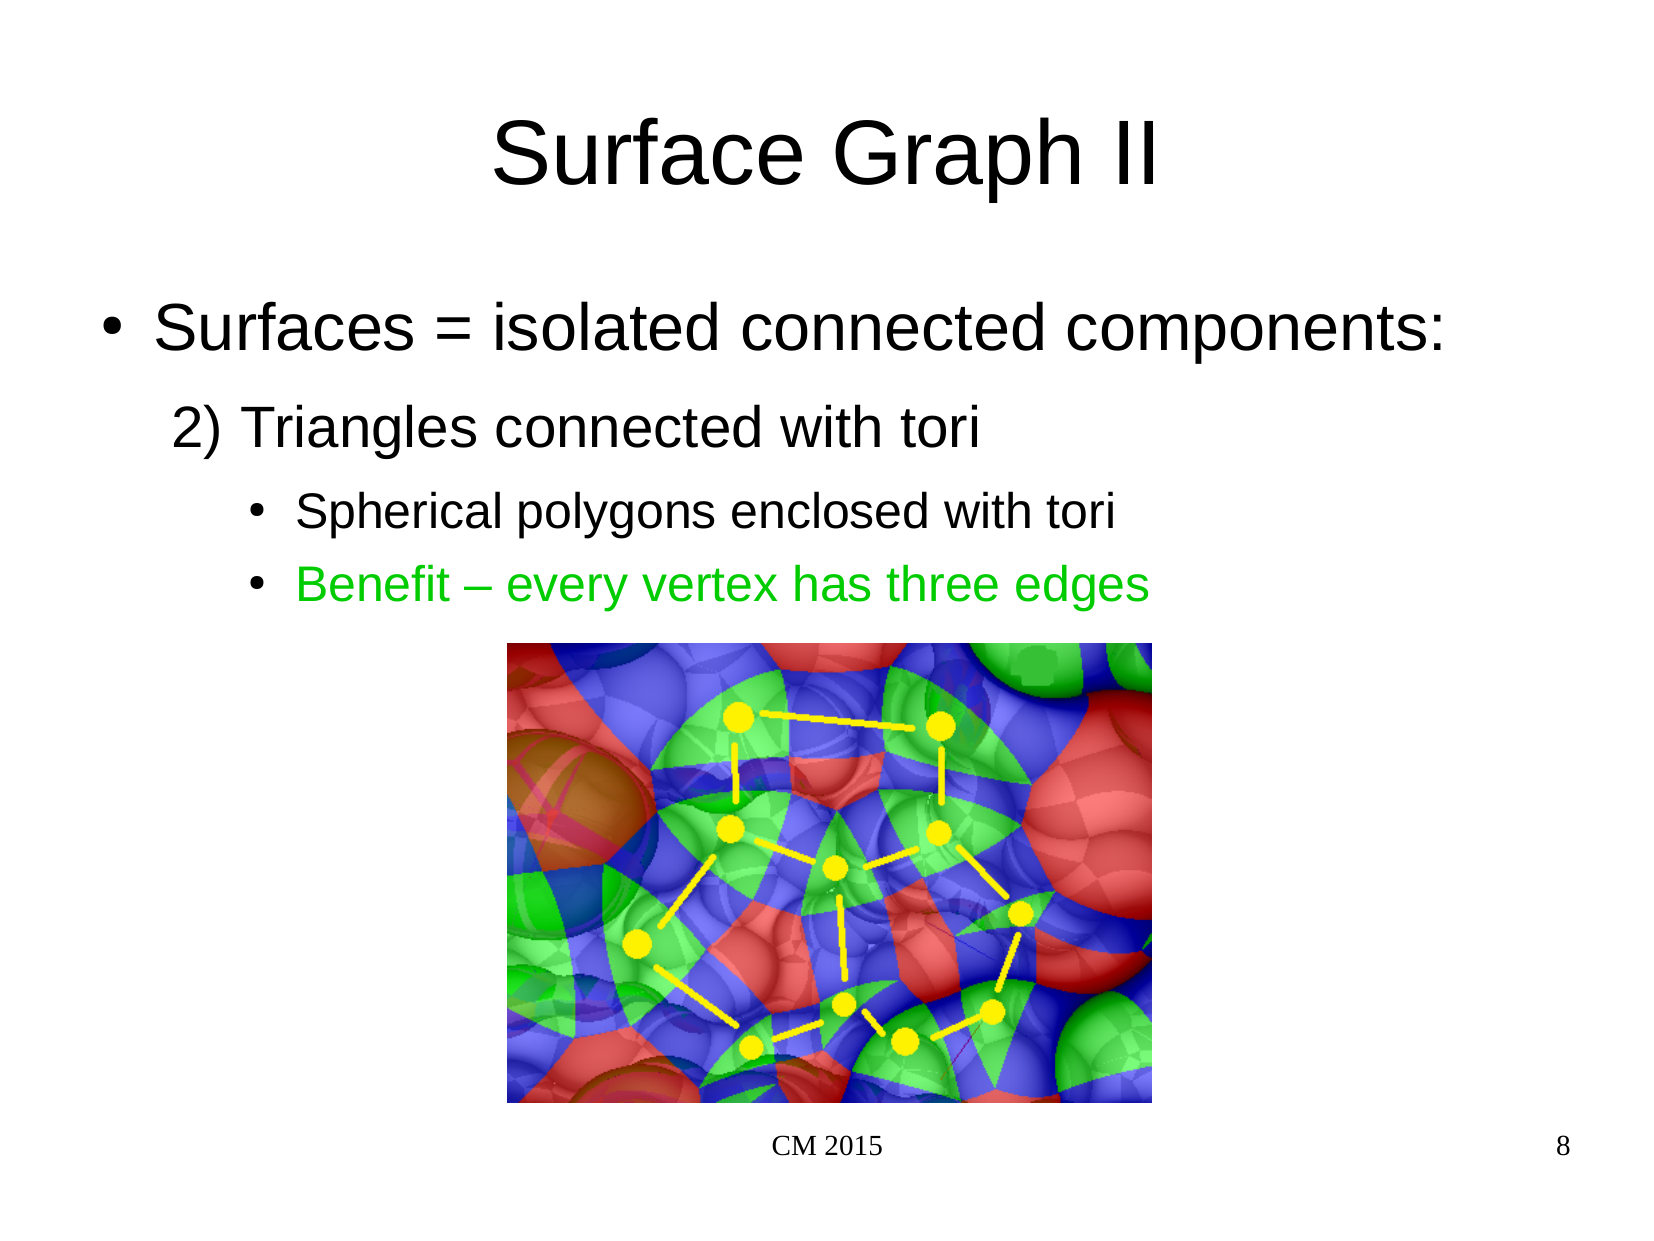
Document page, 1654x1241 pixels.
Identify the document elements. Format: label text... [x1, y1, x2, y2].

title Surface Graph II [82, 49, 1571, 257]
list Surfaces = isolated connected components: Triangles connected with tori Spherical polygons enclosed with tori Benefit – every vertex has three edges [82, 290, 1571, 1109]
picture [507, 643, 1152, 1103]
